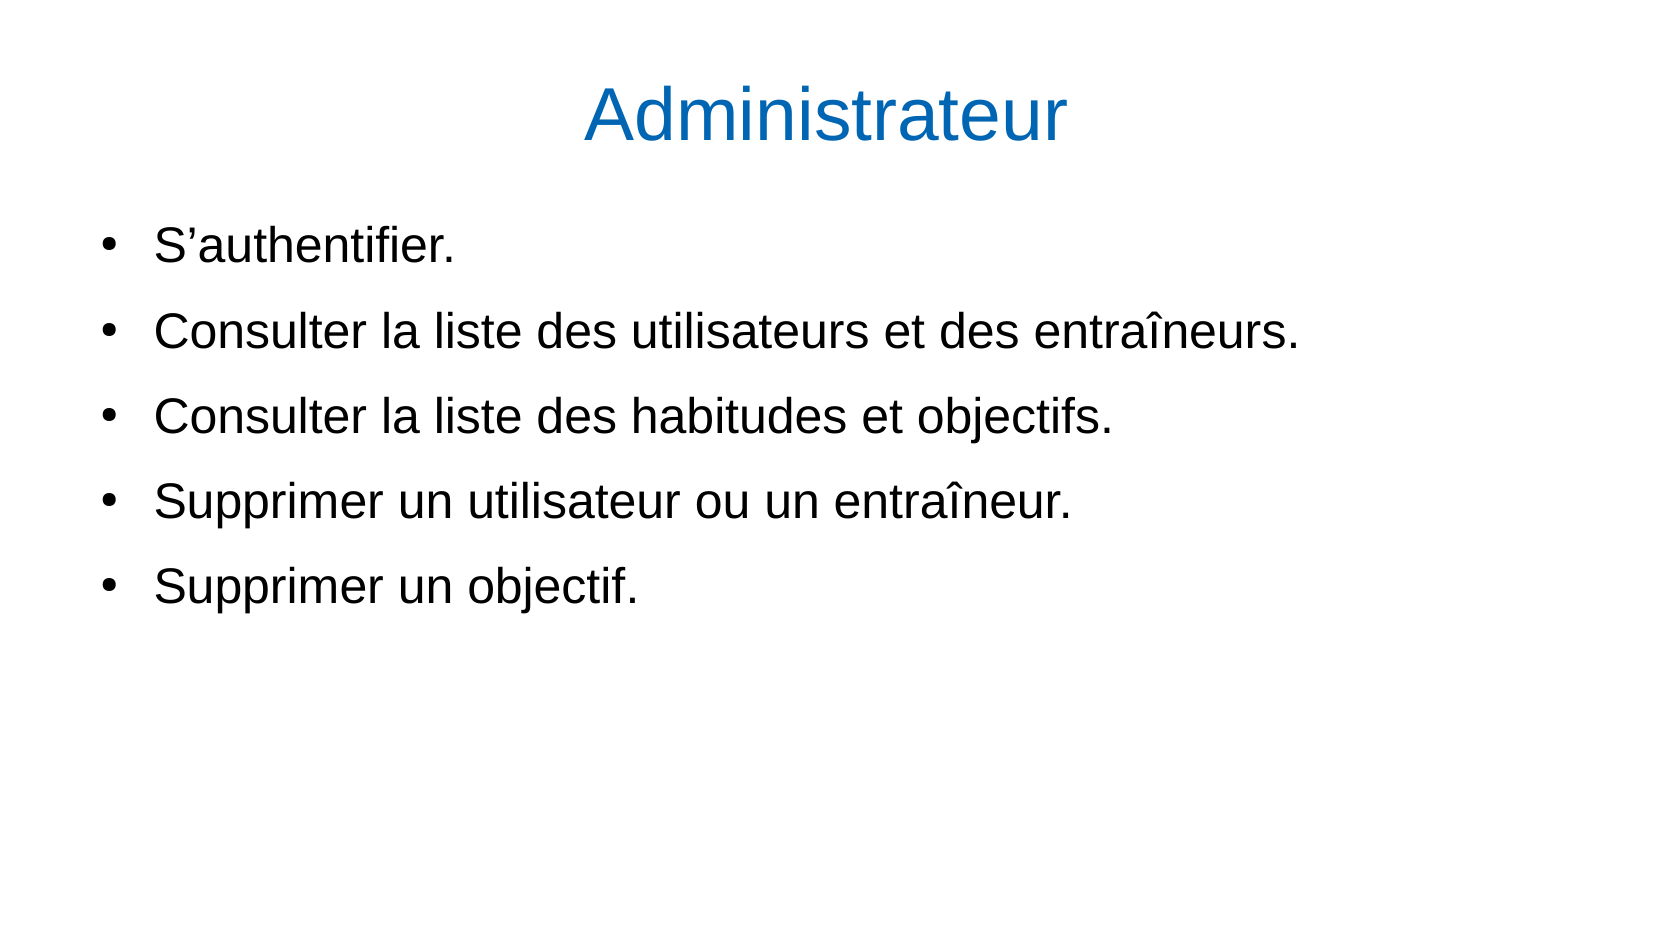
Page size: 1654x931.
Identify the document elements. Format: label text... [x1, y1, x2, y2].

list S’authentifier. Consulter la liste des utilisateurs et des entraîneurs. Consulter la liste des habitudes et objectifs. Supprimer un utilisateur ou un entraîneur. Supprimer un objectif. [82, 217, 1571, 758]
title Administrateur [82, 37, 1571, 193]
